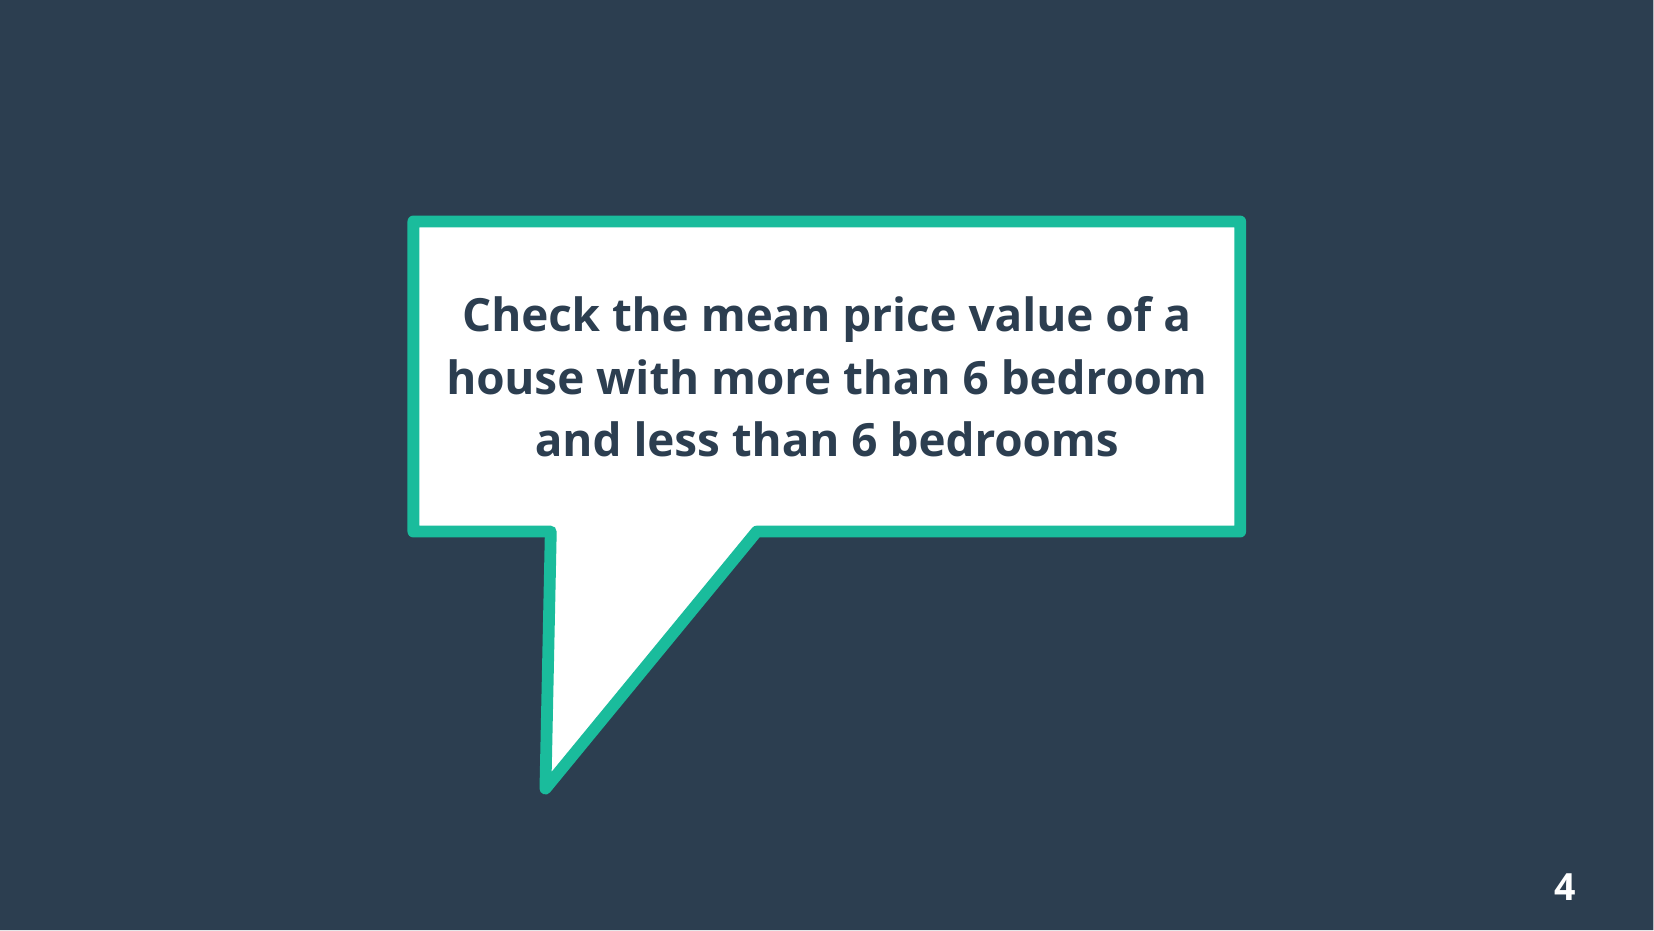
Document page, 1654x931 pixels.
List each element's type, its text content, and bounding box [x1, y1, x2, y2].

title Check the mean price value of a house with more than 6 bedroom and less than 6 bedrooms [442, 243, 1211, 510]
